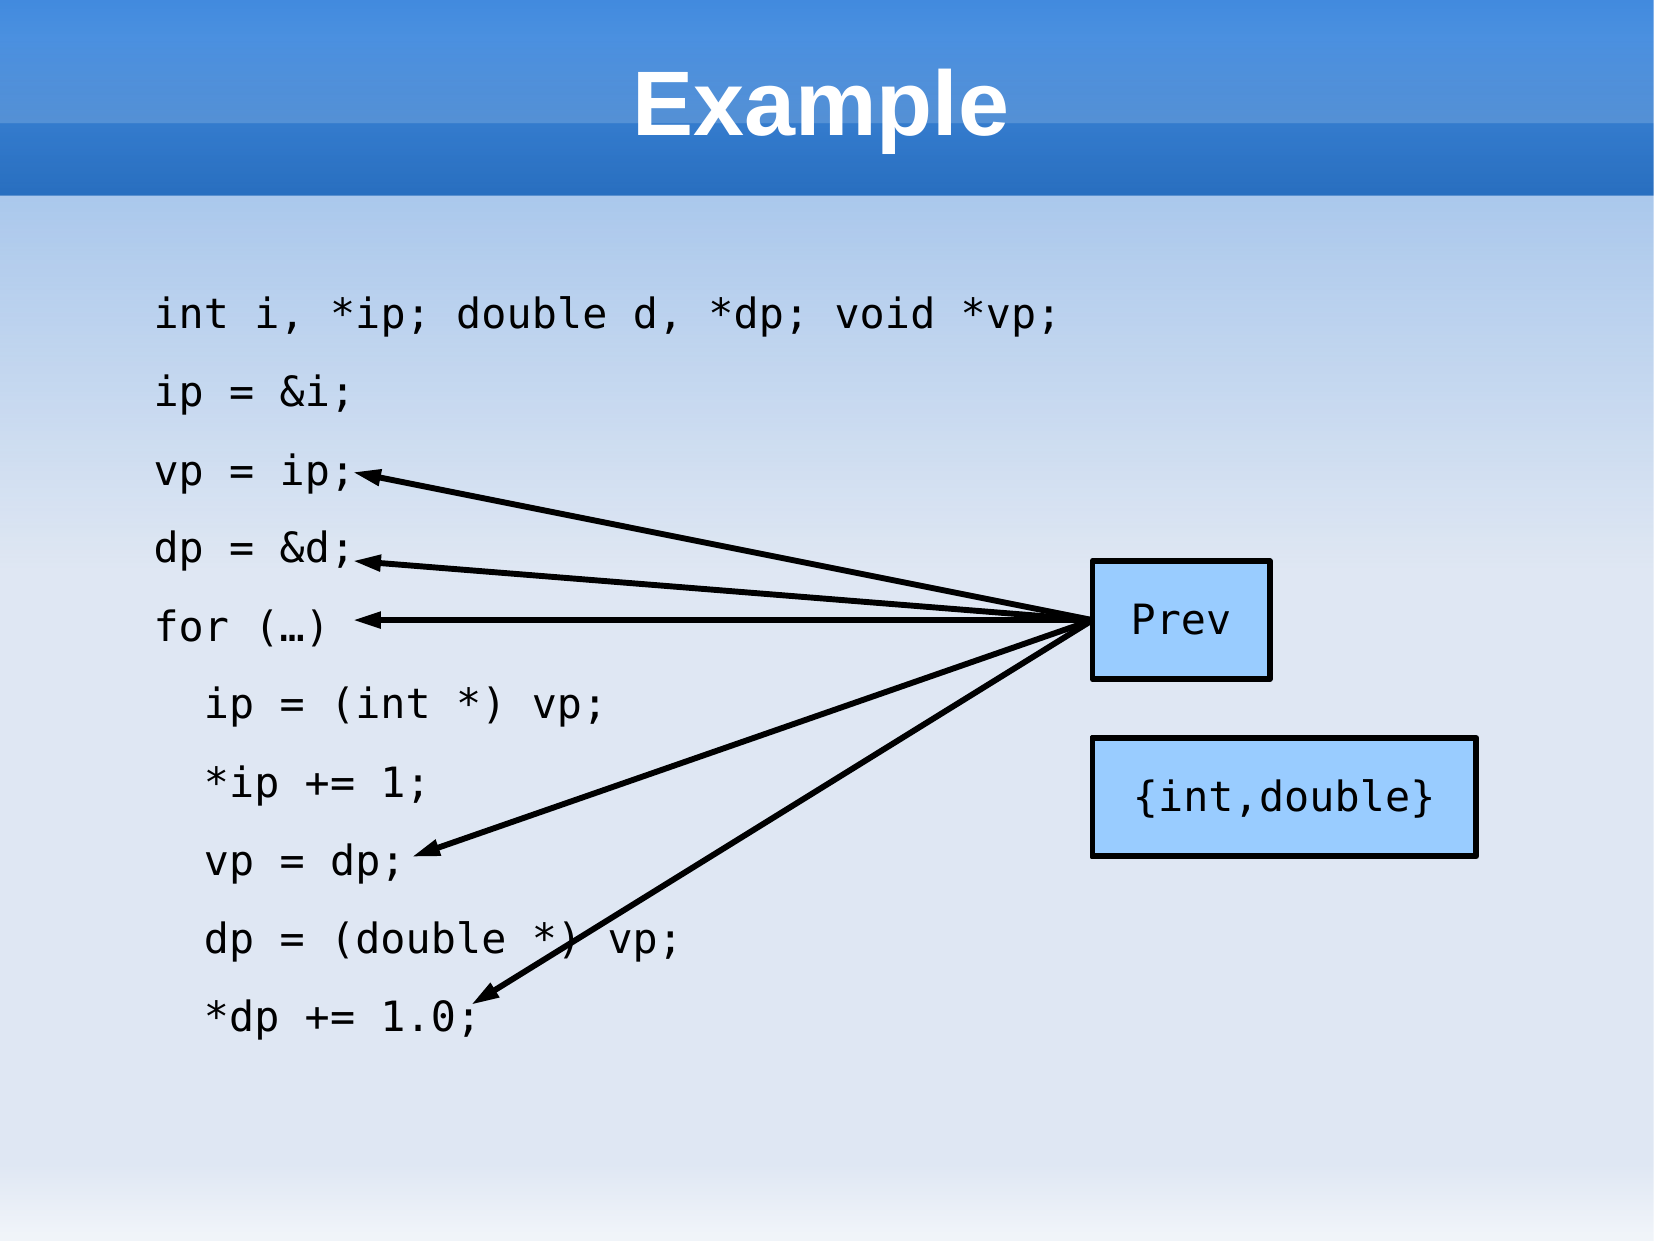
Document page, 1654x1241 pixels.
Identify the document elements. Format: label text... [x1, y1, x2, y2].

text_box {int,double} [1092, 738, 1477, 857]
list int i, *ip; double d, *dp; void *vp; ip = &i; vp = ip; dp = &d; for (…) ip = (int *) vp; *ip += 1; vp = dp; dp = (double *) vp; *dp += 1.0; [82, 290, 1571, 1119]
text_box Prev [1092, 561, 1270, 680]
title Example [76, 0, 1565, 208]
picture [0, 0, 1654, 1241]
